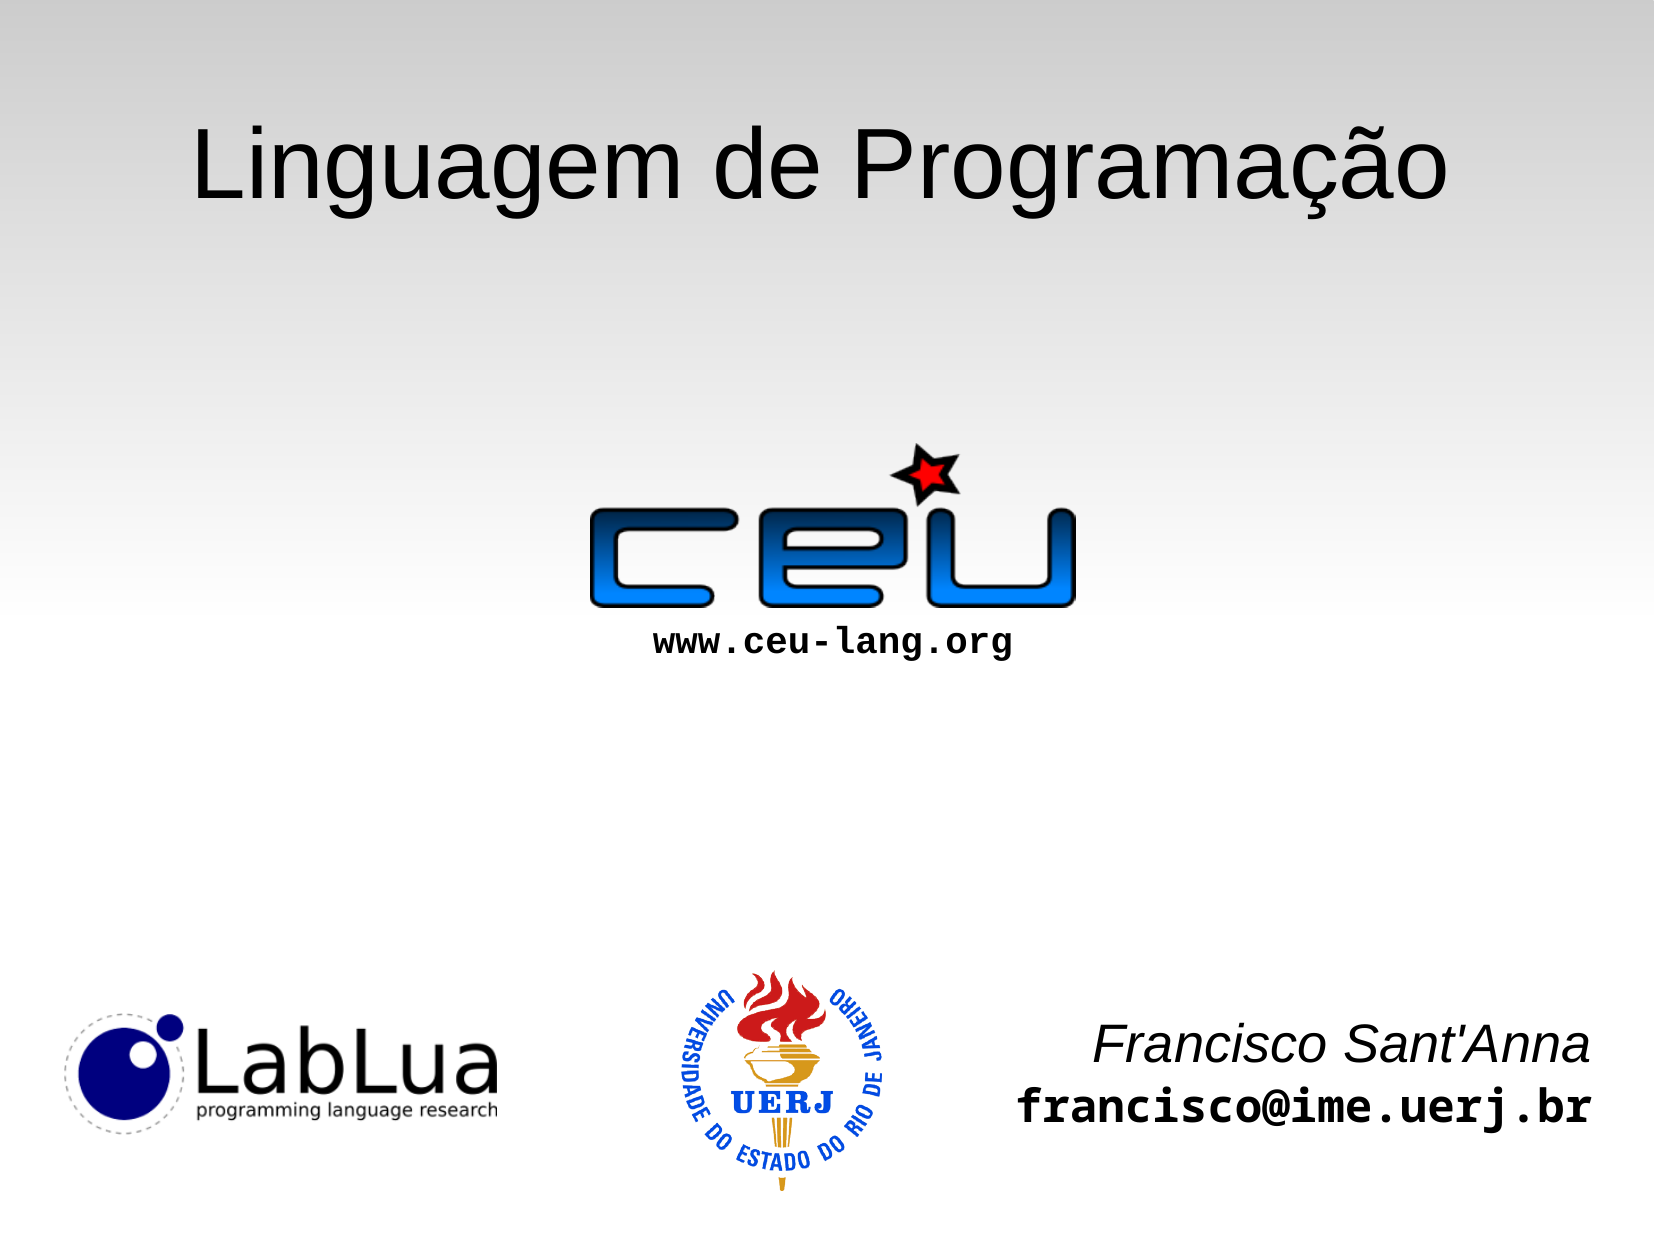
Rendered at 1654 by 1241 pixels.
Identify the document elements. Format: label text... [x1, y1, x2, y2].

picture [681, 970, 882, 1191]
text_box www.ceu-lang.org [505, 615, 1161, 744]
picture [64, 1013, 497, 1135]
text_box Francisco Sant'Anna francisco@ime.uerj.br [1000, 1005, 1616, 1137]
picture [590, 443, 1076, 608]
subtitle Linguagem de Programação [76, 71, 1565, 537]
